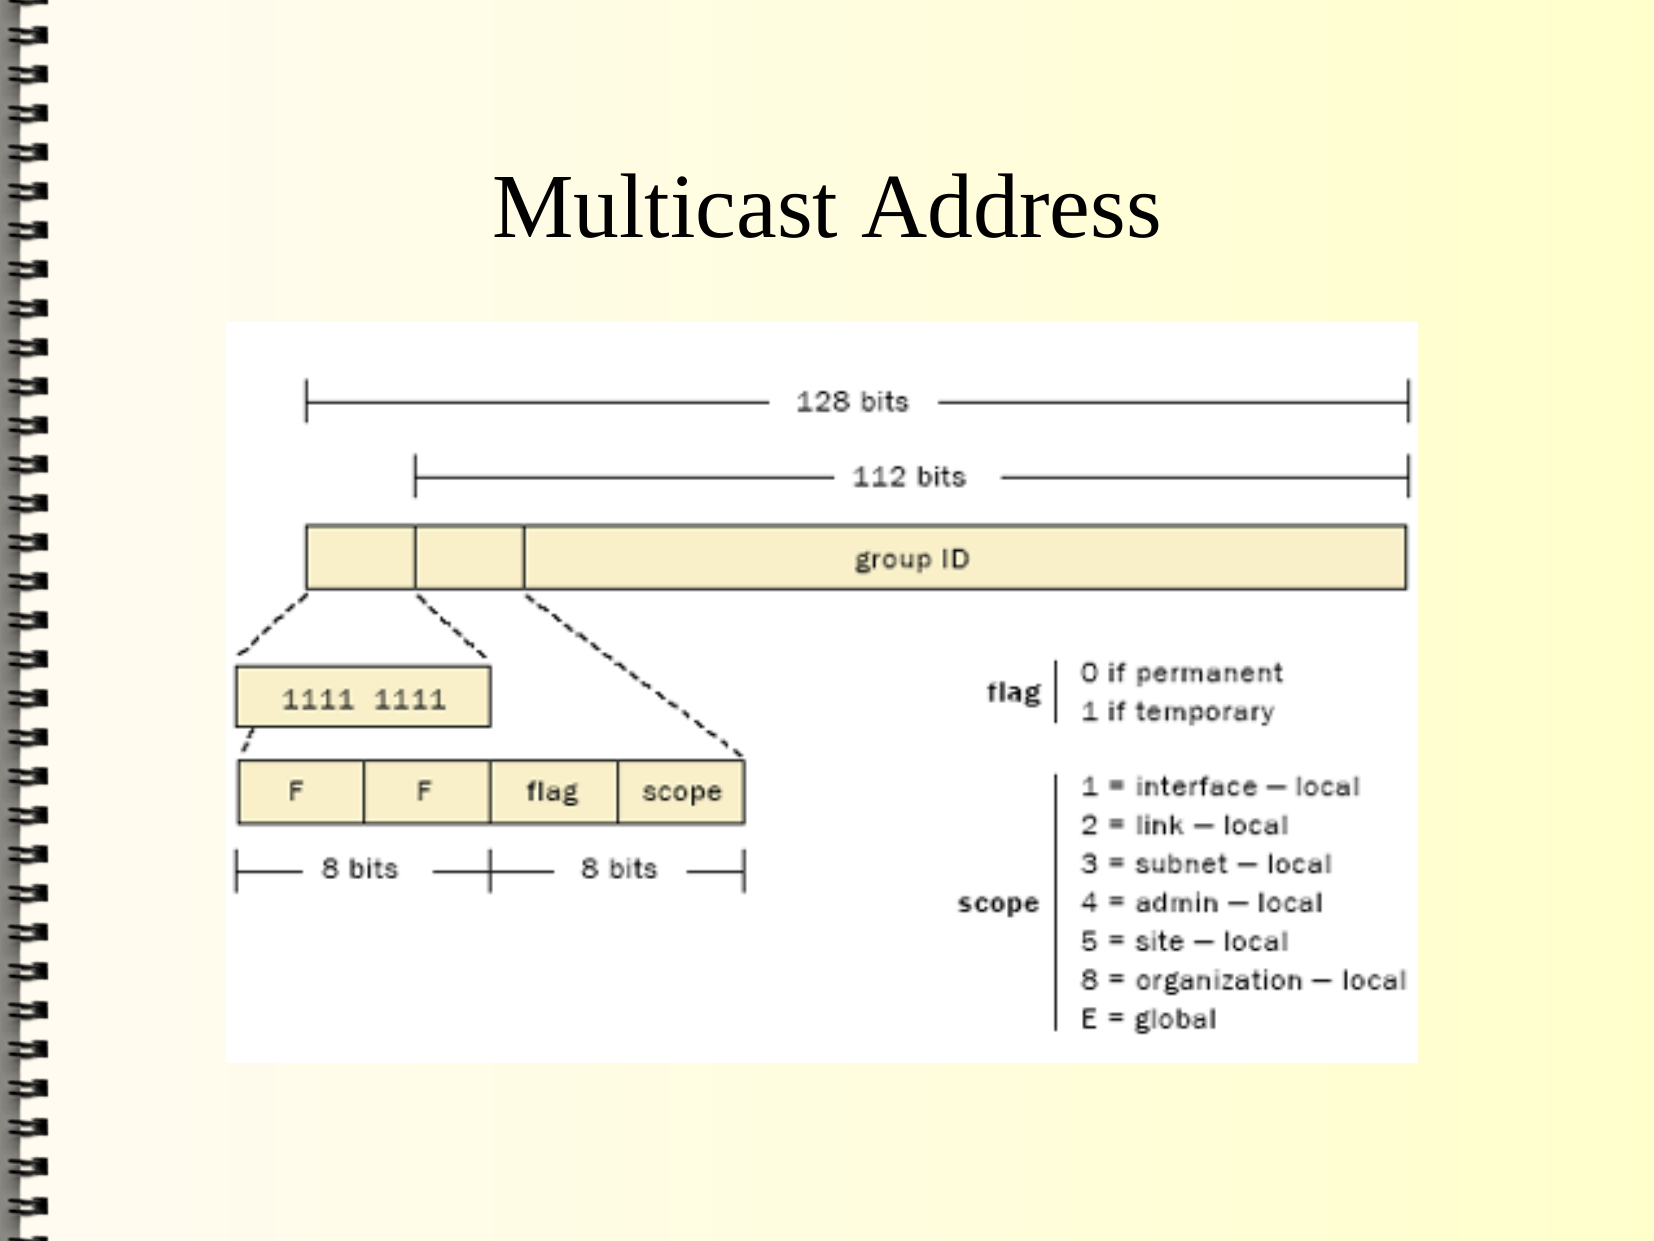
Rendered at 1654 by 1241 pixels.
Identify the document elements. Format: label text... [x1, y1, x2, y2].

title Multicast Address [121, 102, 1534, 311]
picture [226, 322, 1418, 1063]
picture [0, 0, 1654, 1241]
